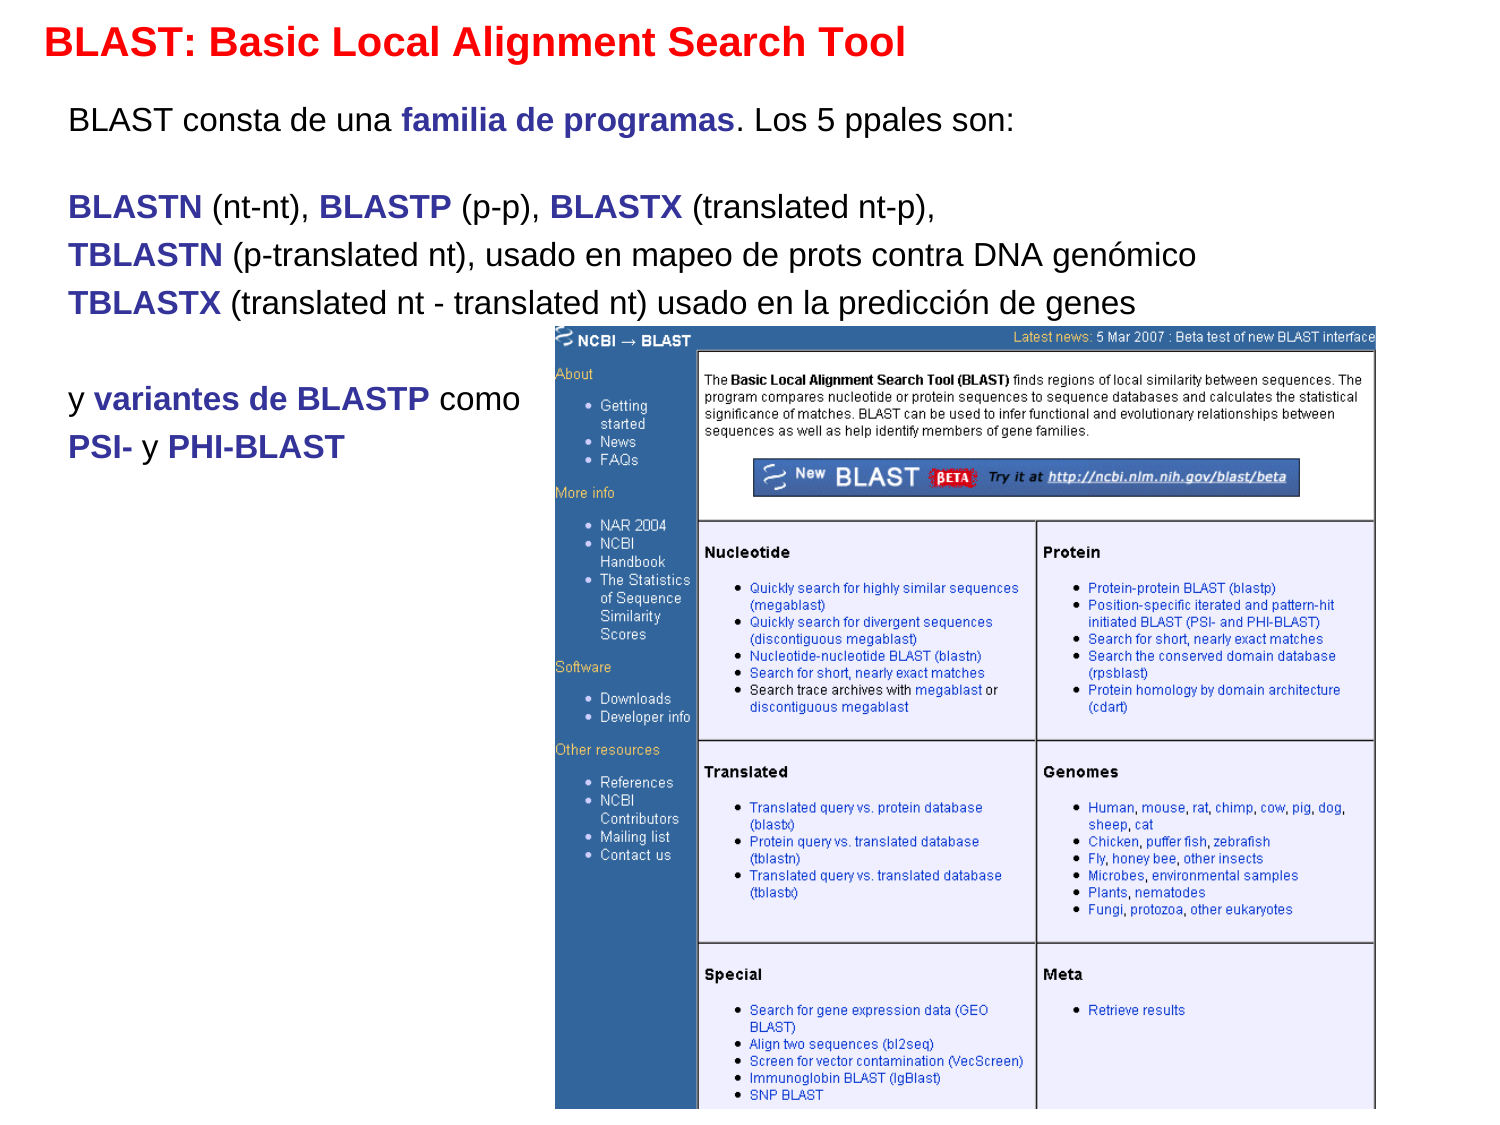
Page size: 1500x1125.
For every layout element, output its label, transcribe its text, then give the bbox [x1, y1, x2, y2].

text_box BLAST consta de una familia de programas. Los 5 ppales son: BLASTN (nt-nt), BLASTP (p-p), BLASTX (translated nt-p), TBLASTN (p-translated nt), usado en mapeo de prots contra DNA genómico TBLASTX (translated nt - translated nt) usado en la predicción de genes y variantes de BLASTP como PSI- y PHI-BLAST [53, 90, 1213, 473]
picture [555, 326, 1377, 1109]
text_box BLAST: Basic Local Alignment Search Tool [29, 7, 922, 73]
